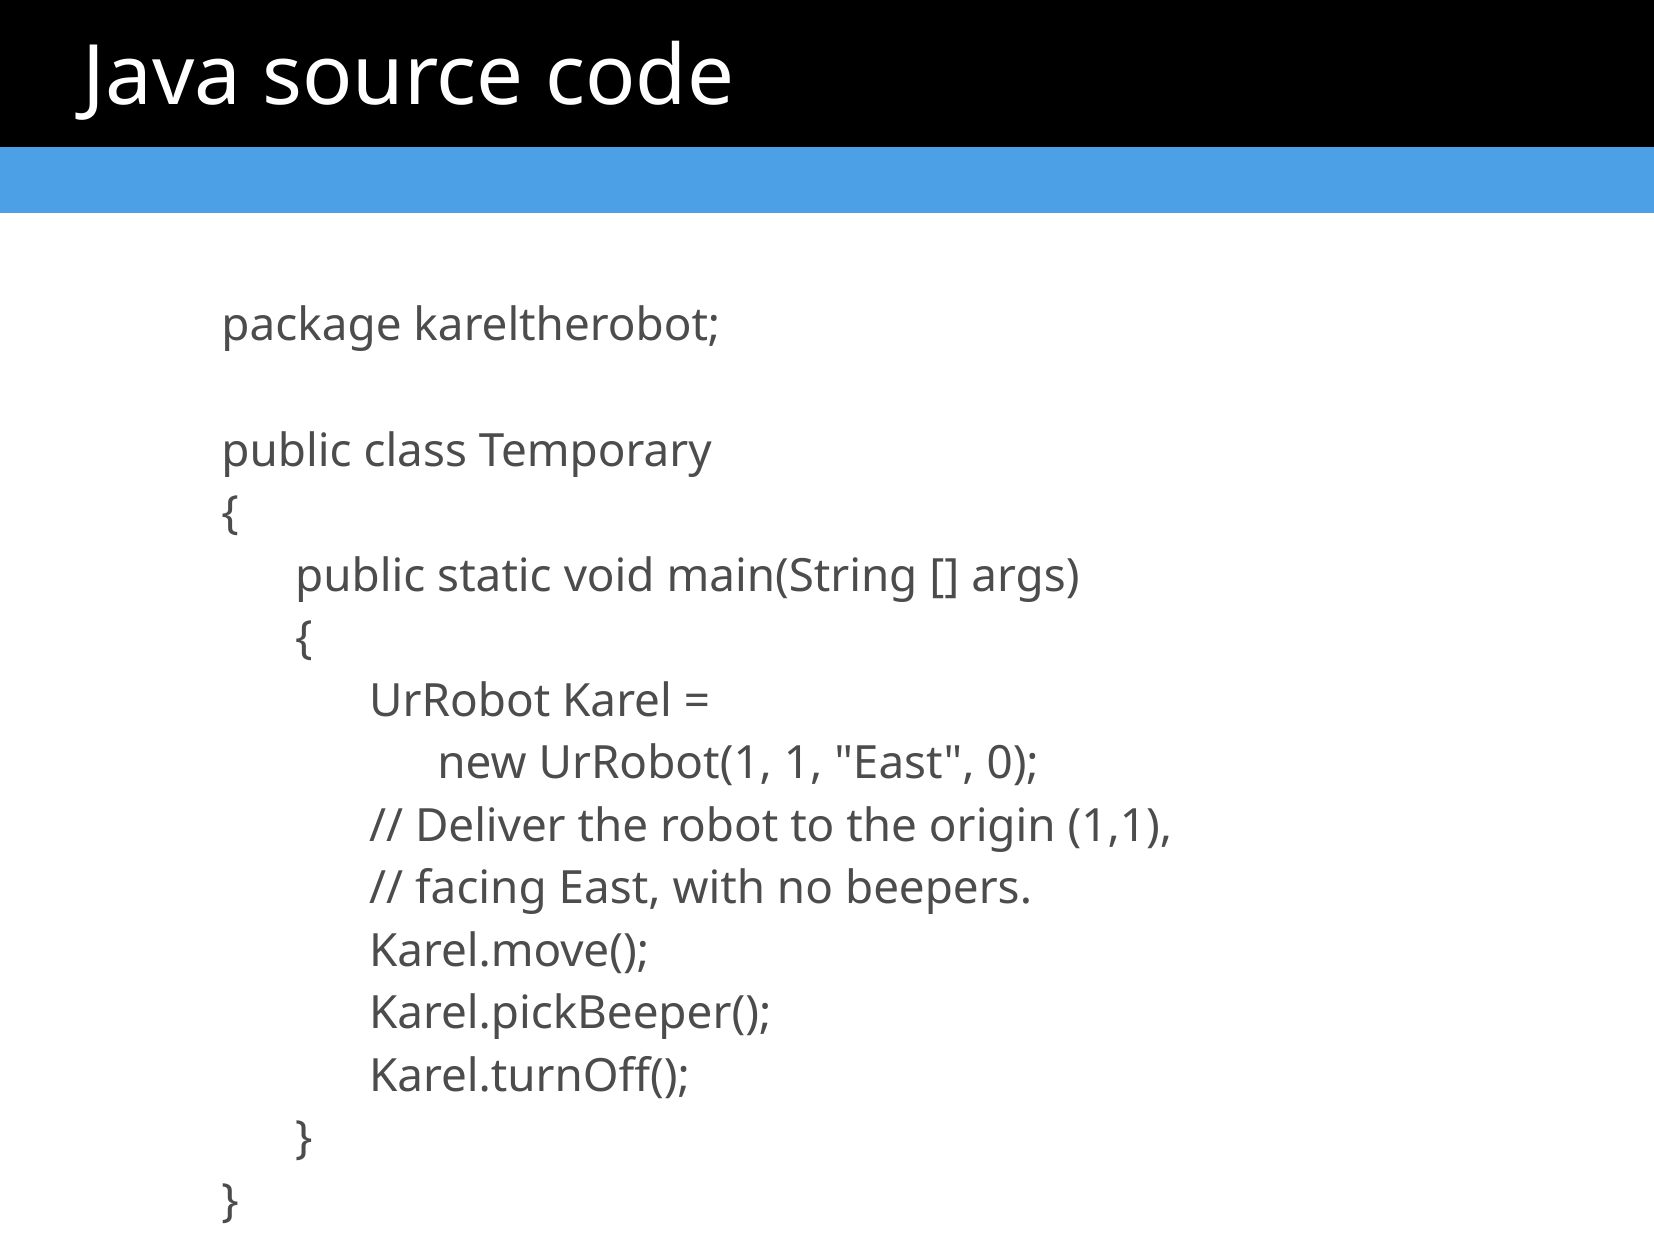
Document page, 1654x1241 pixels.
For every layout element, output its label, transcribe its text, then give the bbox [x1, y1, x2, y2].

title Java source code [82, 8, 1571, 136]
text_box package kareltherobot; public class Temporary { public static void main(String [] args) { UrRobot Karel = new UrRobot(1, 1, "East", 0); // Deliver the robot to the origin (1,1), // facing East, with no beepers. Karel.move(); Karel.pickBeeper(); Karel.turnOff(); } } [206, 284, 1196, 1099]
